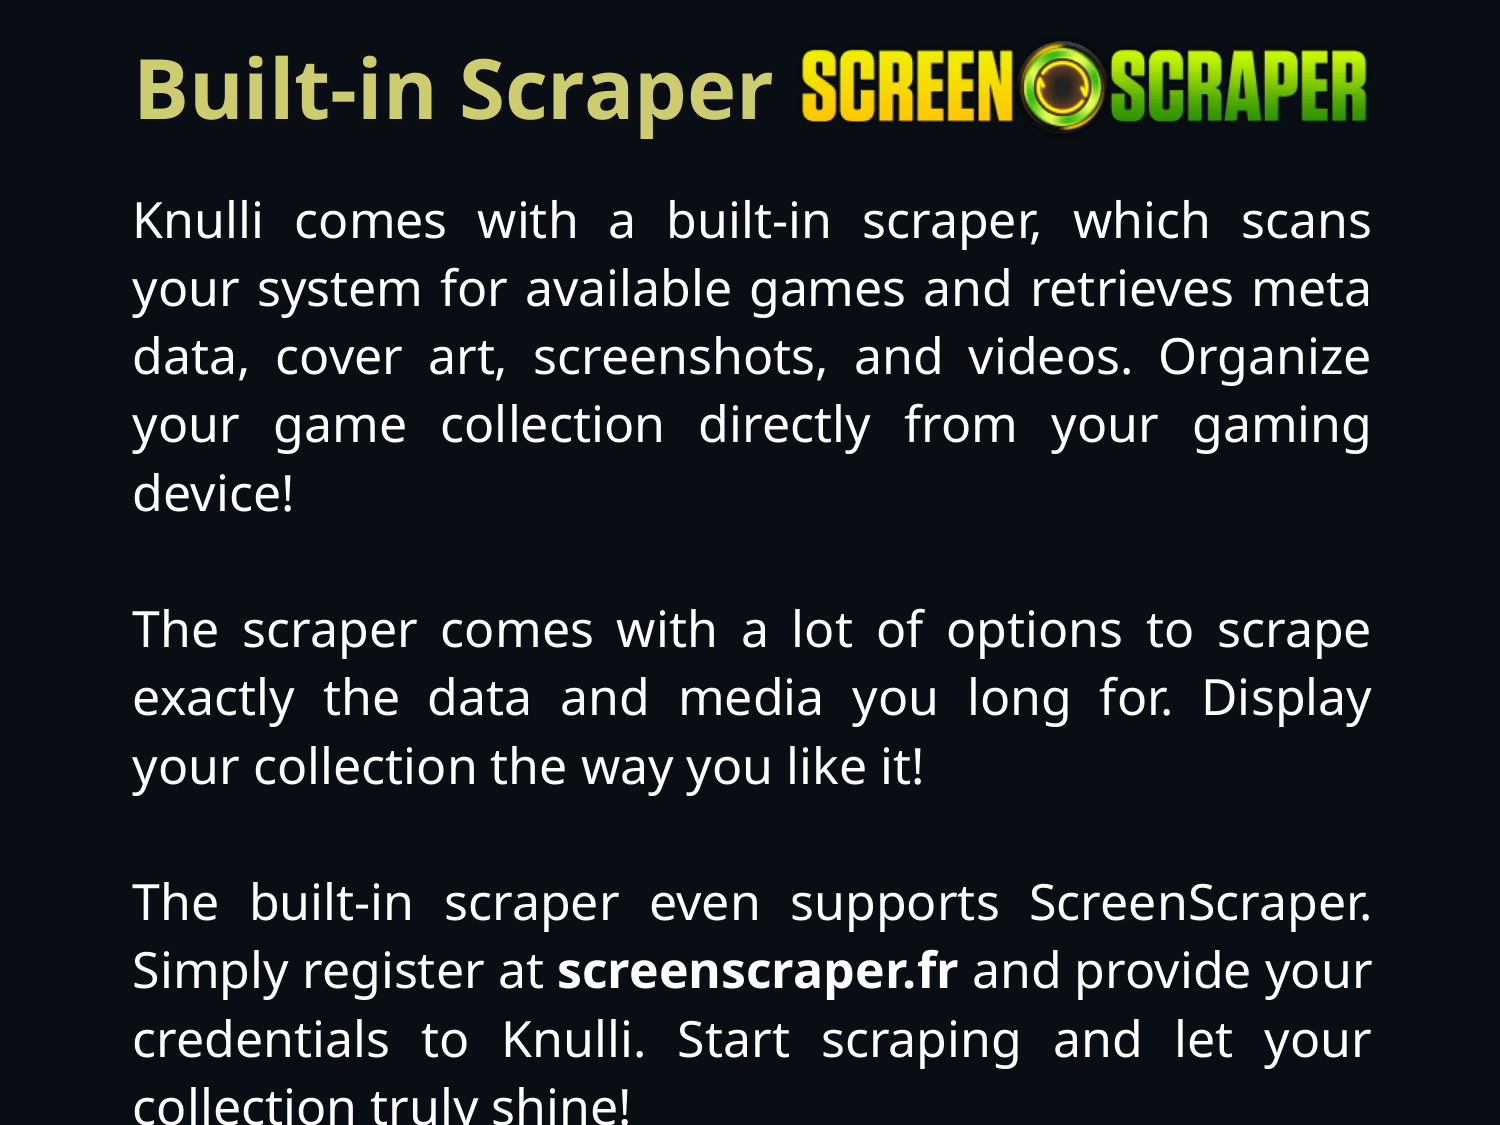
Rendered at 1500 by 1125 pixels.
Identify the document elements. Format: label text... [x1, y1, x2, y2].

picture [798, 37, 1371, 142]
text_box Built-in Scraper [118, 23, 1348, 152]
text_box Knulli comes with a built-in scraper, which scans your system for available games and retrieves meta data, cover art, screenshots, and videos. Organize your game collection directly from your gaming device! The scraper comes with a lot of options to scrape exactly the data and media you long for. Display your collection the way you like it! The built-in scraper even supports ScreenScraper. Simply register at screenscraper.fr and provide your credentials to Knulli. Start scraping and let your collection truly shine! [118, 177, 1388, 1034]
